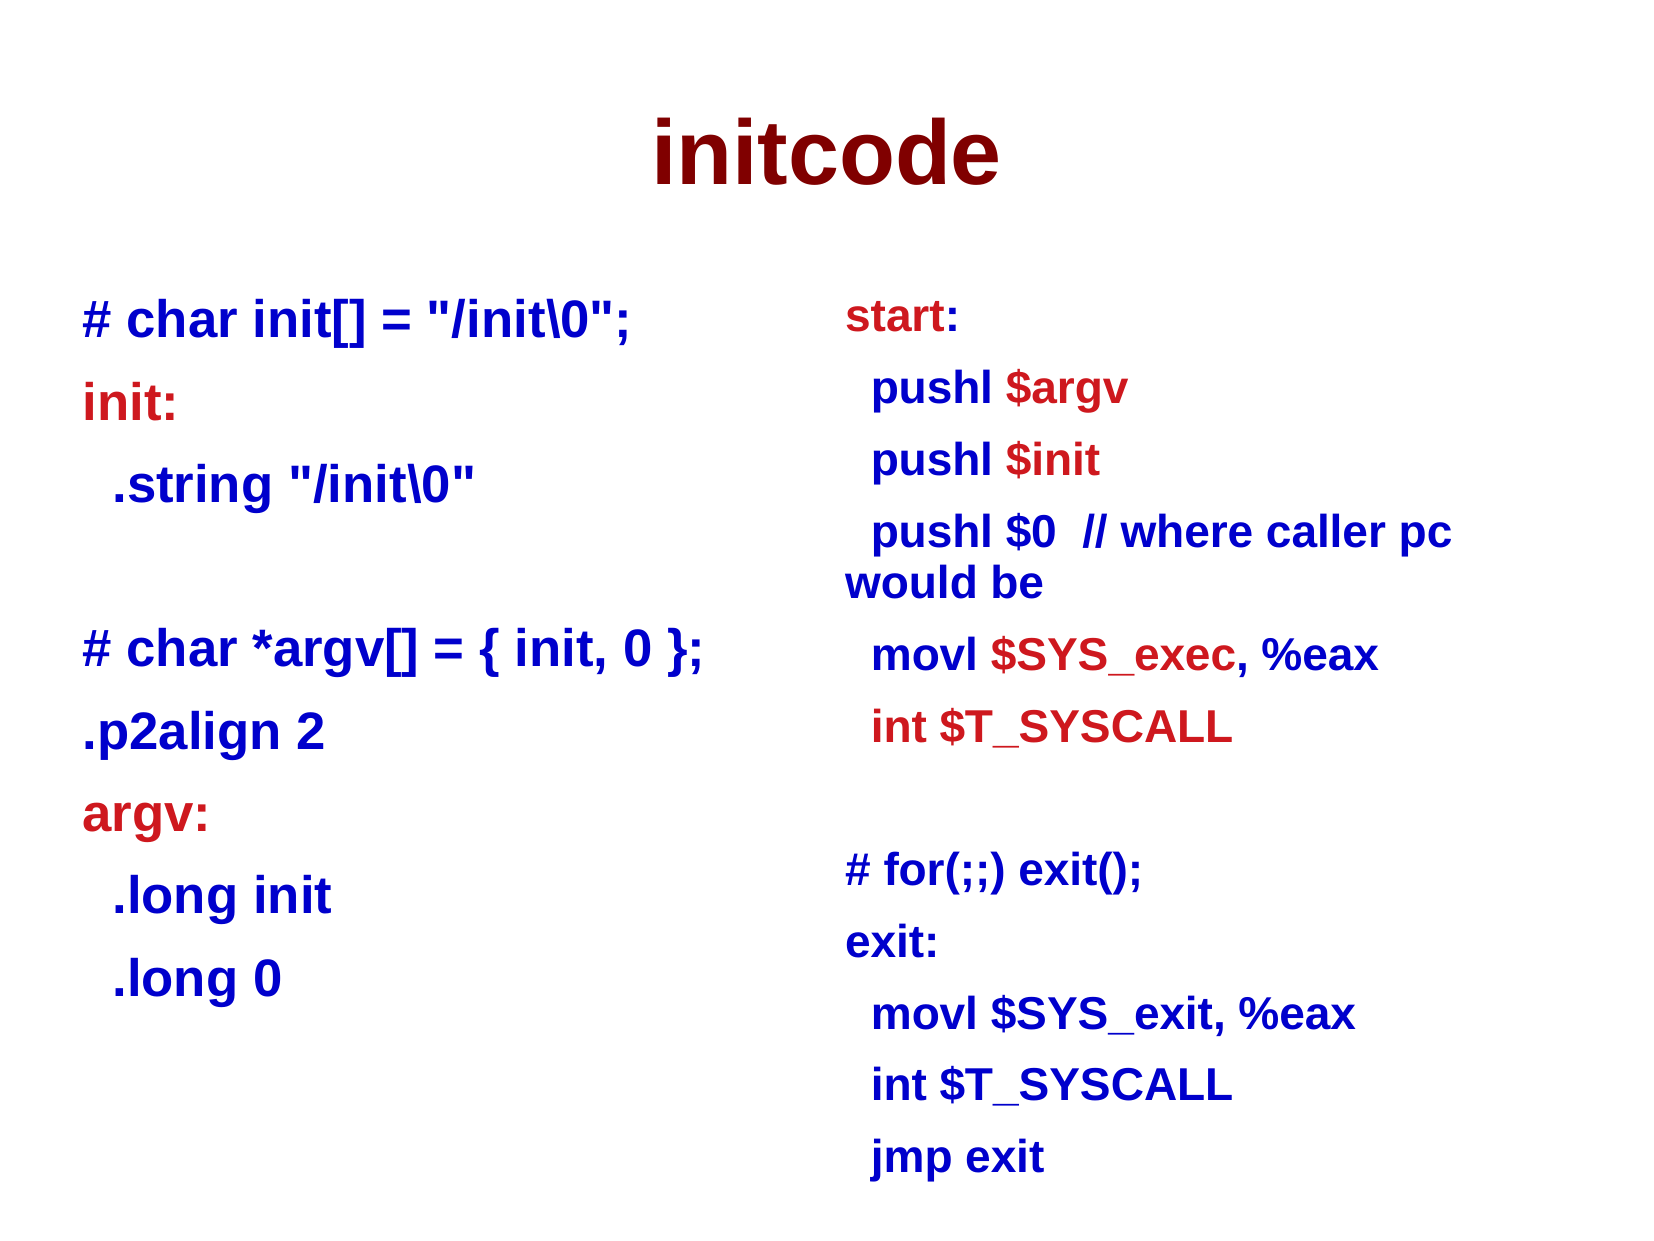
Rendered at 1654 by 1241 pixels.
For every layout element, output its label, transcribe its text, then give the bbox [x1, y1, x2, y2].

list # char init[] = "/init\0"; init: .string "/init\0" # char *argv[] = { init, 0 }; .p2align 2 argv: .long init .long 0 [82, 290, 809, 1010]
title initcode [82, 49, 1571, 257]
list start: pushl $argv pushl $init pushl $0 // where caller pc would be movl $SYS_exec, %eax int $T_SYSCALL # for(;;) exit(); exit: movl $SYS_exit, %eax int $T_SYSCALL jmp exit [845, 290, 1583, 1193]
